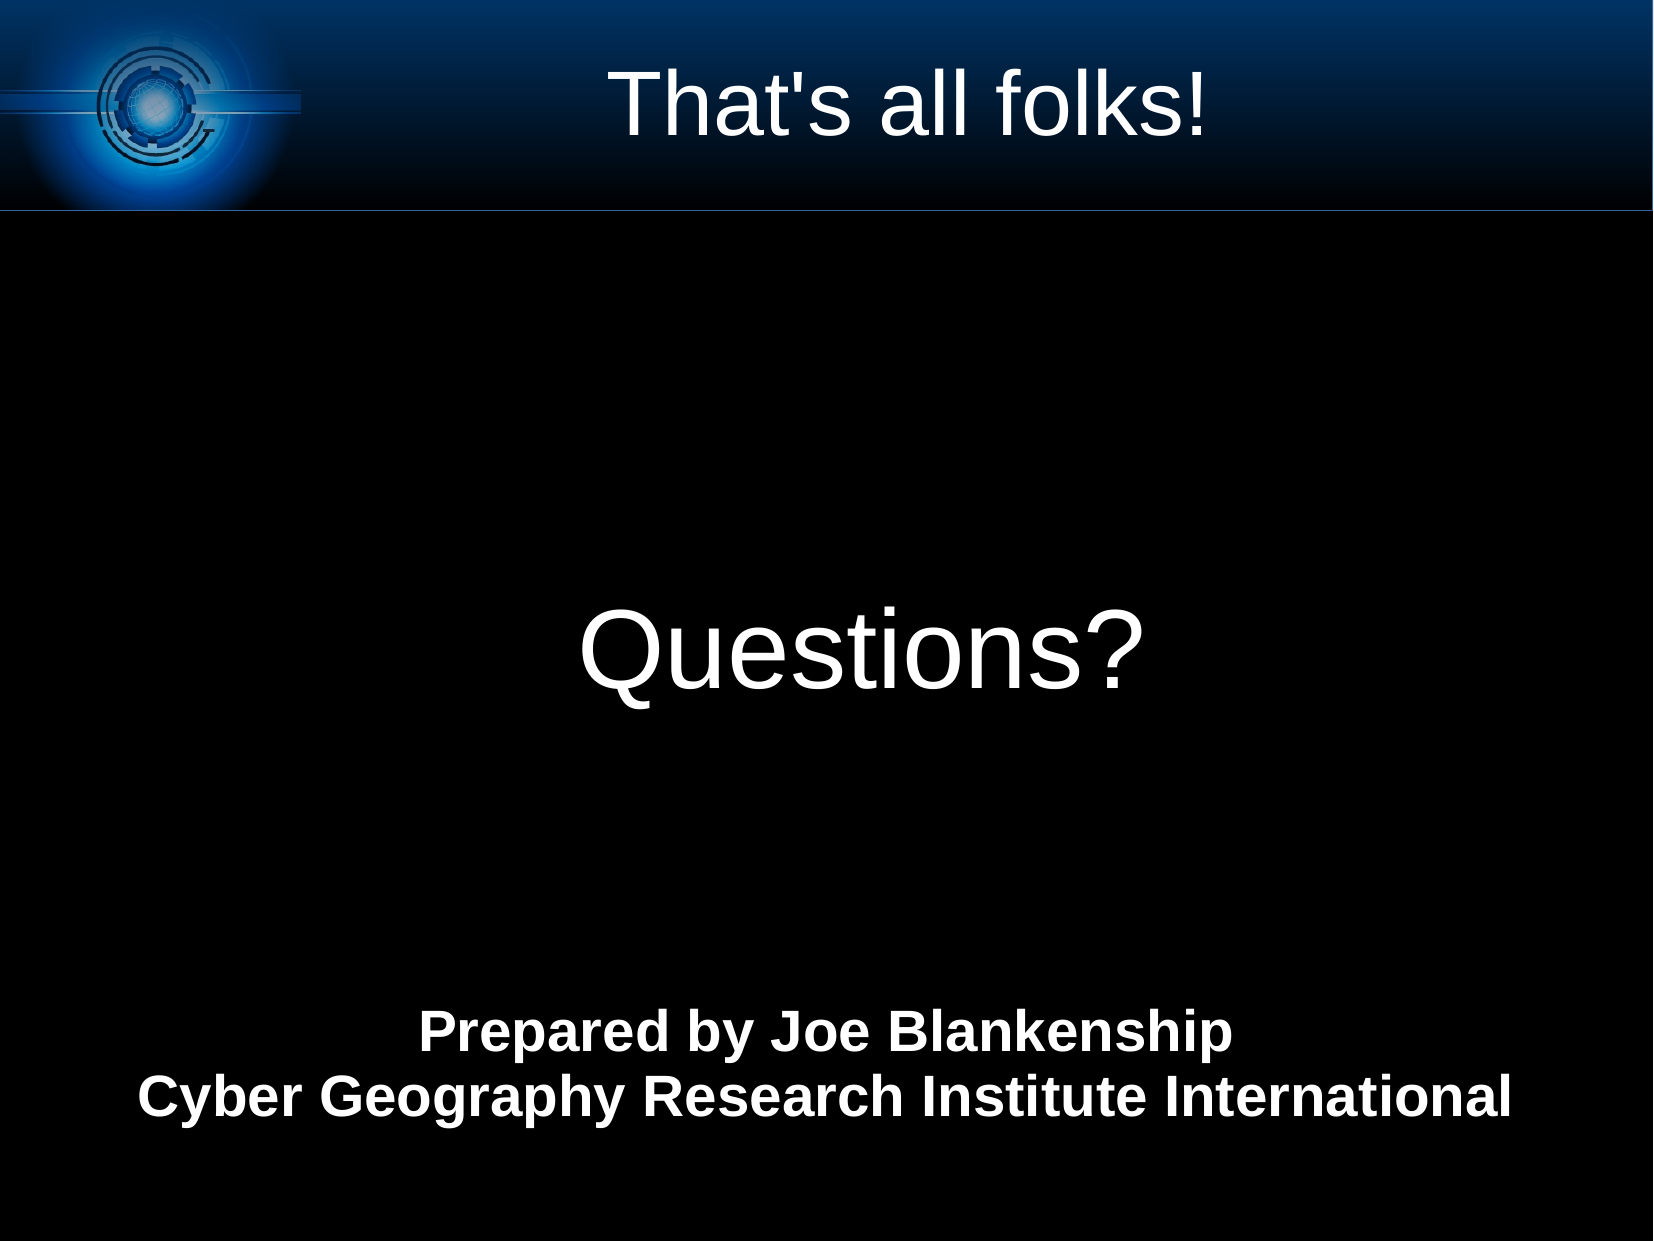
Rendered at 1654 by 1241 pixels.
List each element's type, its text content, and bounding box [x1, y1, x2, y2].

title That's all folks! [165, 0, 1653, 208]
list Questions? [82, 586, 1571, 737]
title Prepared by Joe Blankenship Cyber Geography Research Institute International [98, 990, 1554, 1138]
picture [0, 87, 301, 210]
